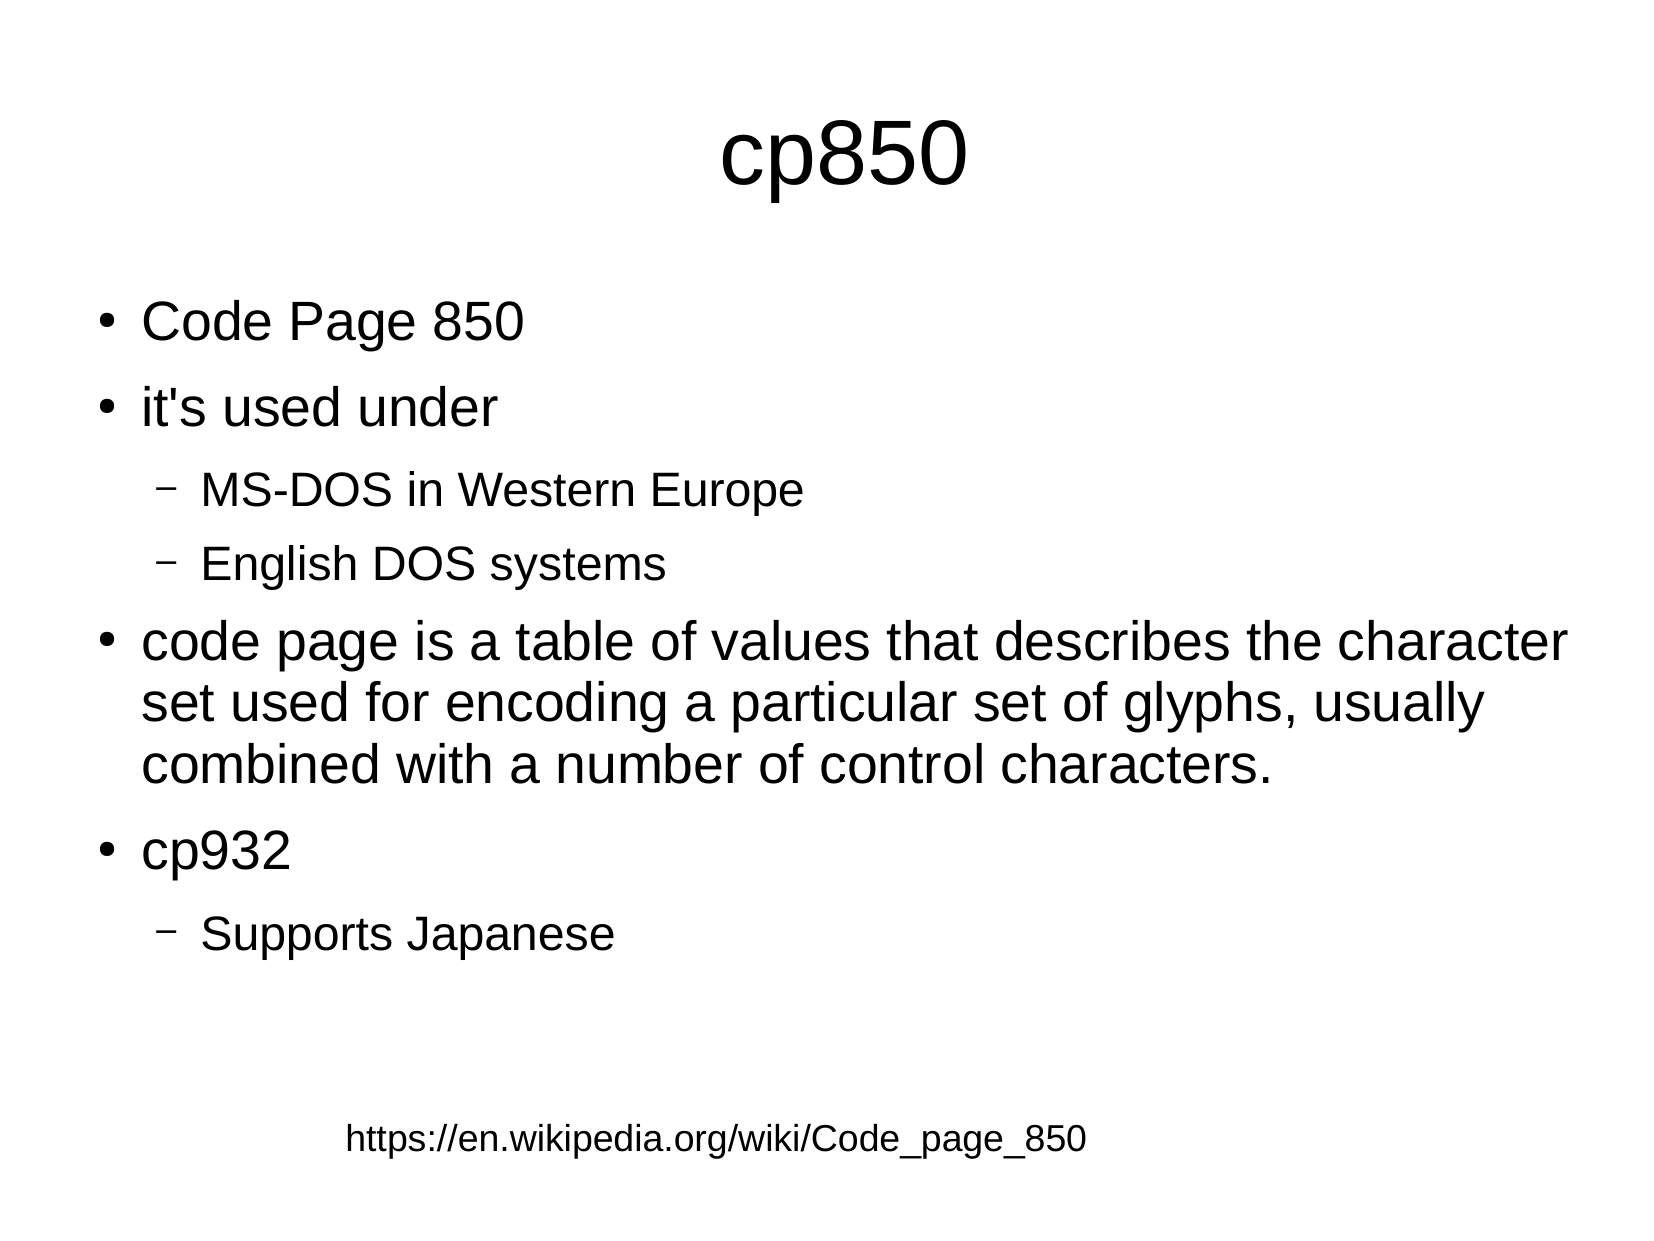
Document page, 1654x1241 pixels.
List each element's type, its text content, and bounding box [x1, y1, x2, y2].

title cp850 [82, 49, 1571, 257]
list Code Page 850 it's used under MS-DOS in Western Europe English DOS systems code page is a table of values that describes the character set used for encoding a particular set of glyphs, usually combined with a number of control characters. cp932 Supports Japanese [82, 290, 1571, 1010]
text_box https://en.wikipedia.org/wiki/Code_page_850 [330, 1110, 1103, 1168]
